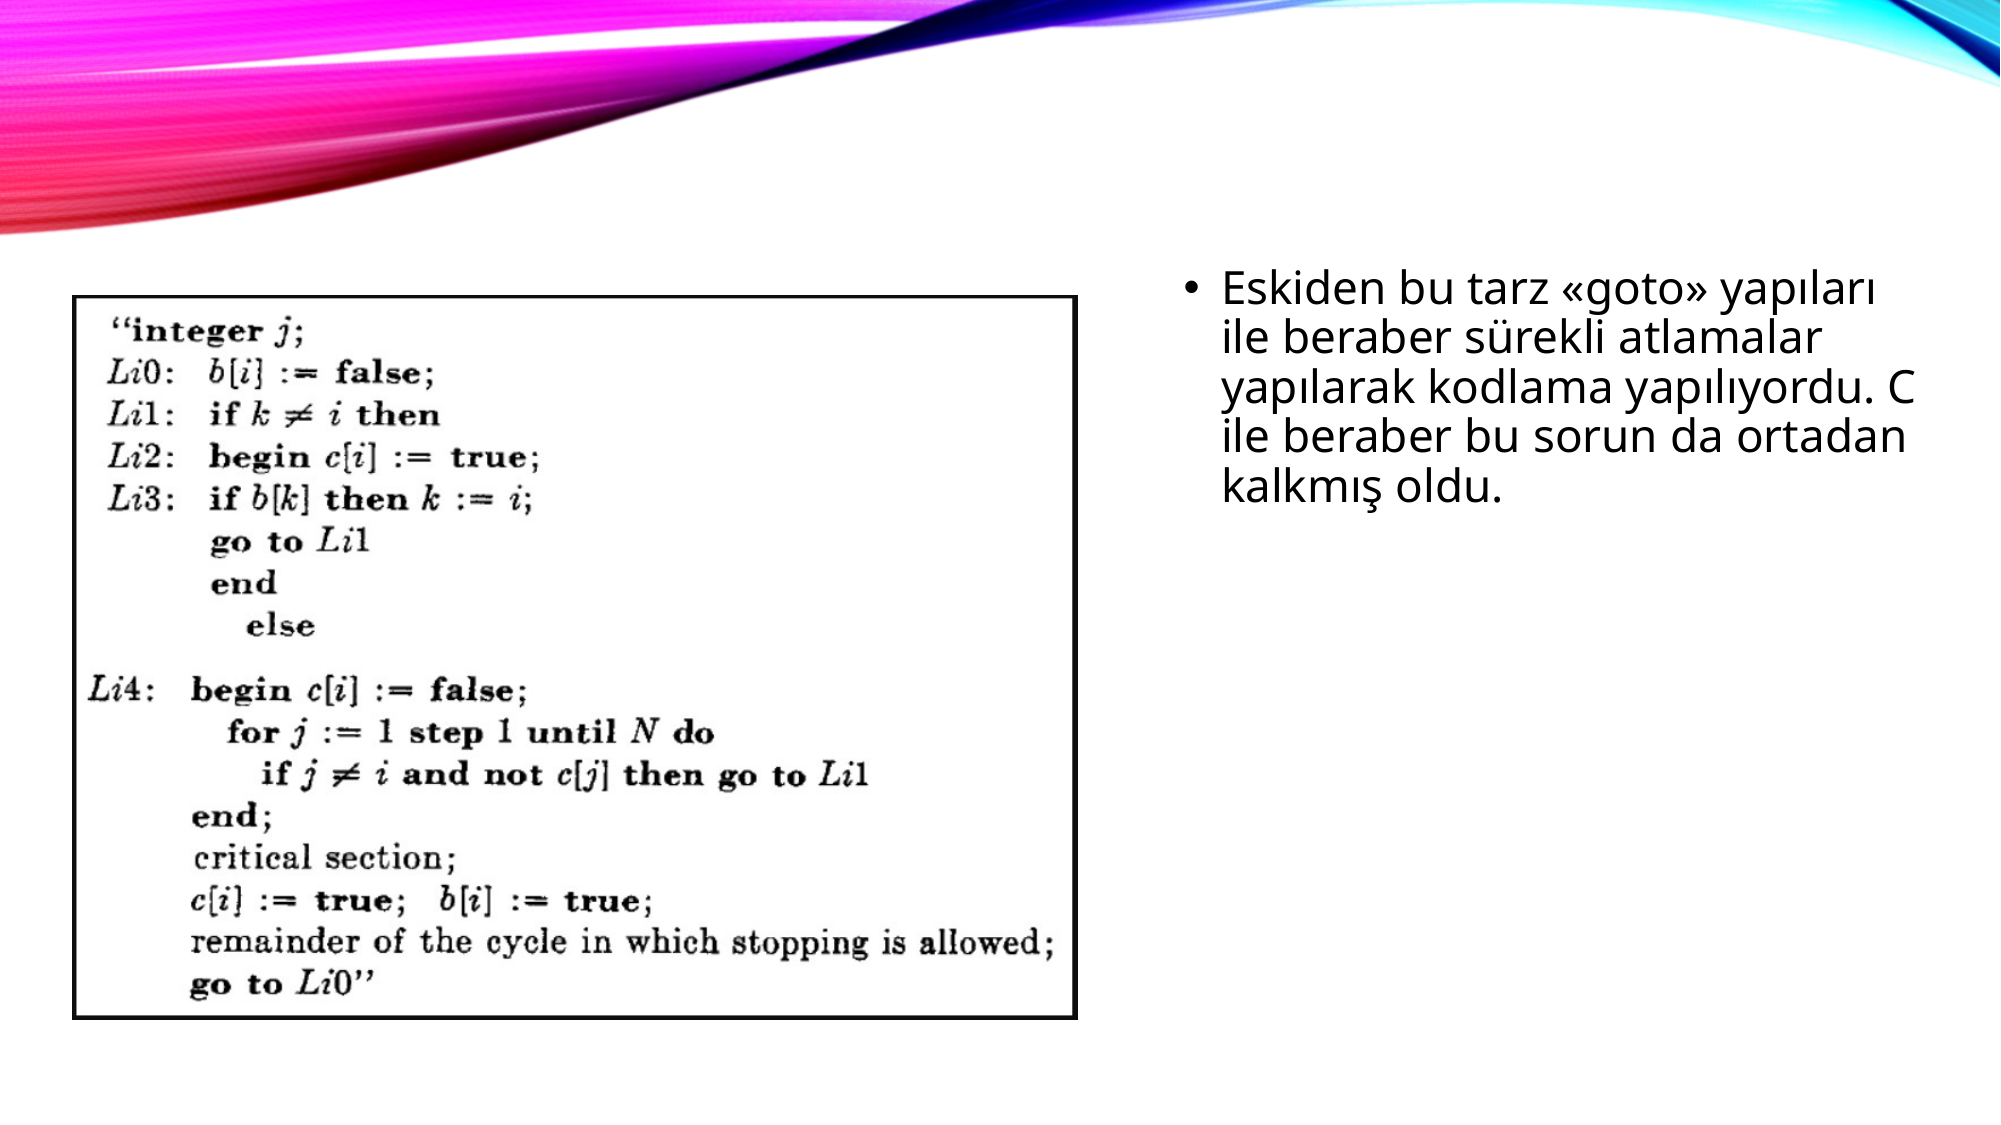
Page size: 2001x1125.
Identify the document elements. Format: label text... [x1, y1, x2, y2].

picture [0, 0, 2000, 237]
picture [72, 295, 1078, 1020]
text_box Eskiden bu tarz «goto» yapıları ile beraber sürekli atlamalar yapılarak kodlama yapılıyordu. C ile beraber bu sorun da ortadan kalkmış oldu. [1168, 257, 1938, 1040]
